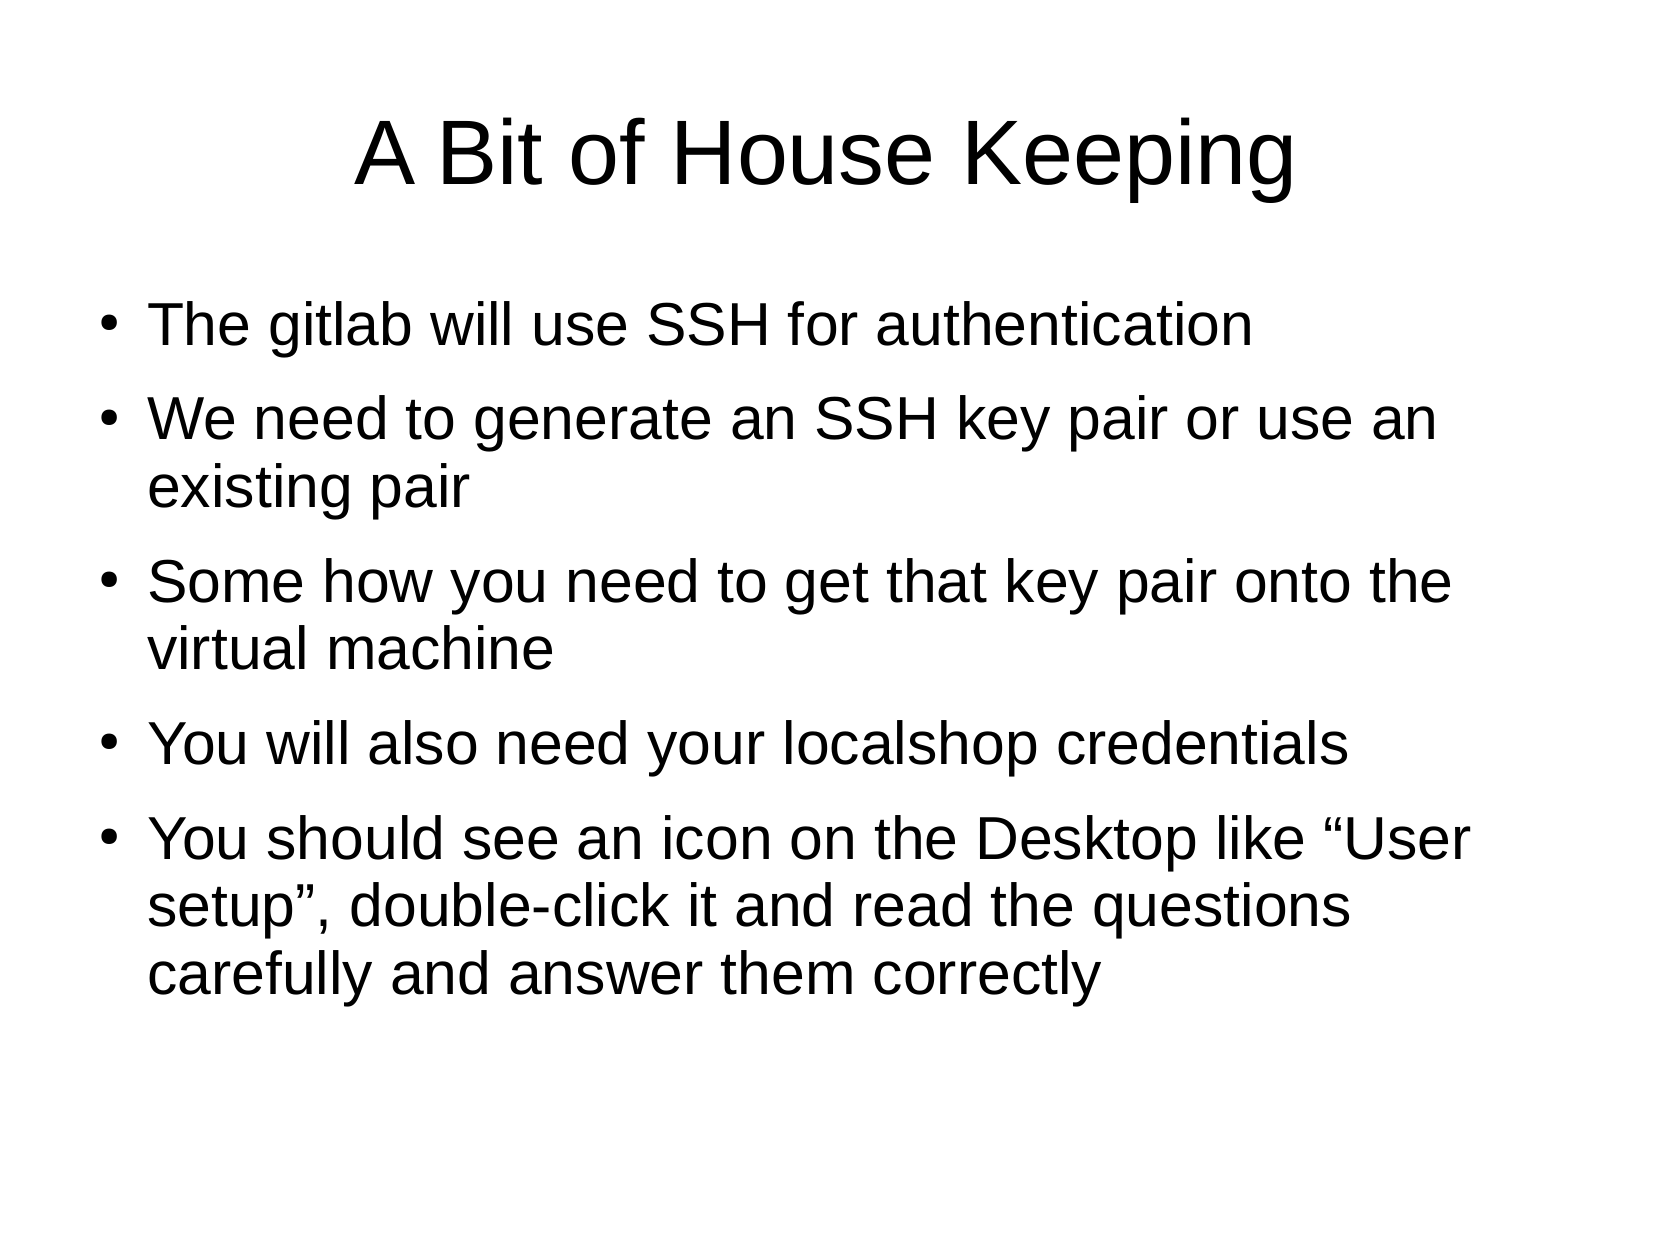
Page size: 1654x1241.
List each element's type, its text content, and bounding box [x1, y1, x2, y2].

list The gitlab will use SSH for authentication We need to generate an SSH key pair or use an existing pair Some how you need to get that key pair onto the virtual machine You will also need your localshop credentials You should see an icon on the Desktop like “User setup”, double-click it and read the questions carefully and answer them correctly [82, 290, 1571, 1010]
title A Bit of House Keeping [82, 49, 1571, 257]
